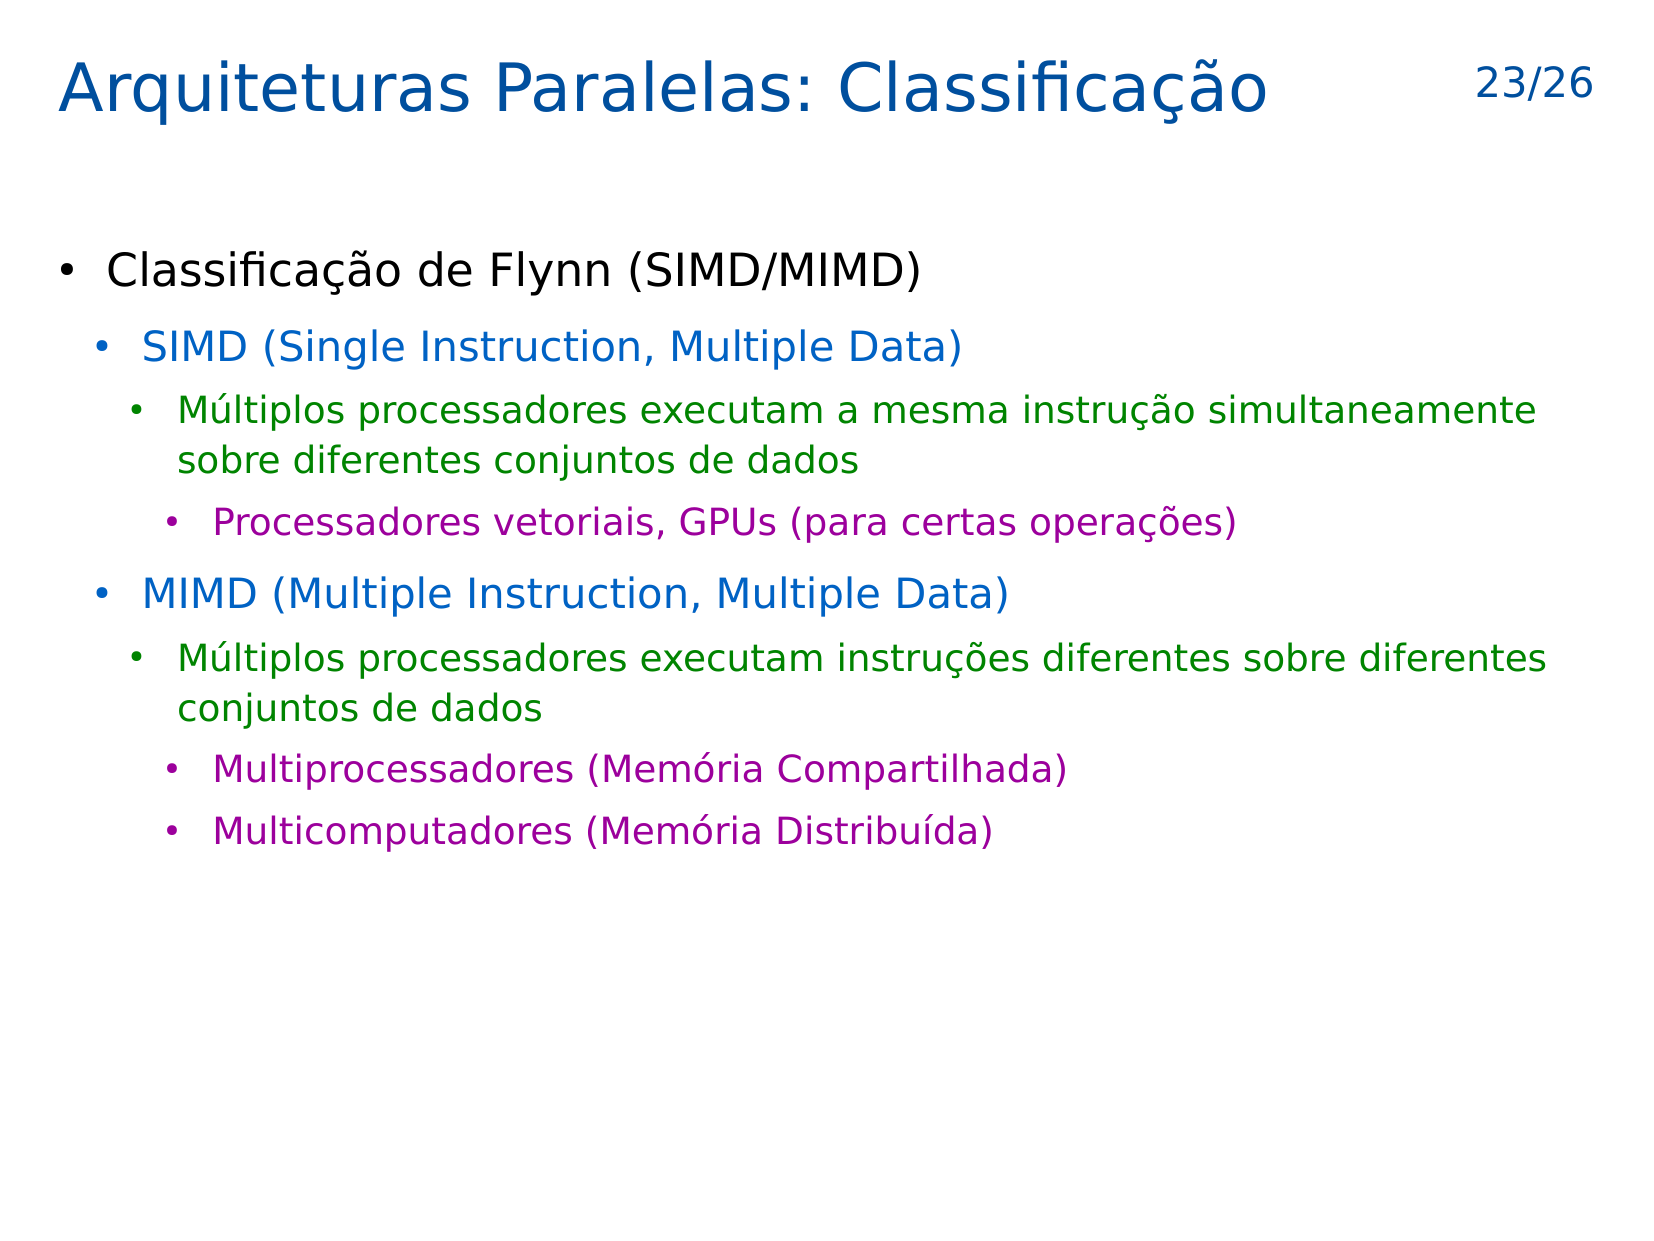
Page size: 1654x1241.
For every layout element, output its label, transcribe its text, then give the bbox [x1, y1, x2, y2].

list Classificação de Flynn (SIMD/MIMD) SIMD (Single Instruction, Multiple Data) Múltiplos processadores executam a mesma instrução simultaneamente sobre diferentes conjuntos de dados Processadores vetoriais, GPUs (para certas operações) MIMD (Multiple Instruction, Multiple Data) Múltiplos processadores executam instruções diferentes sobre diferentes conjuntos de dados Multiprocessadores (Memória Compartilhada) Multicomputadores (Memória Distribuída) [59, 236, 1595, 1211]
title Arquiteturas Paralelas: Classificação [59, 29, 1625, 148]
